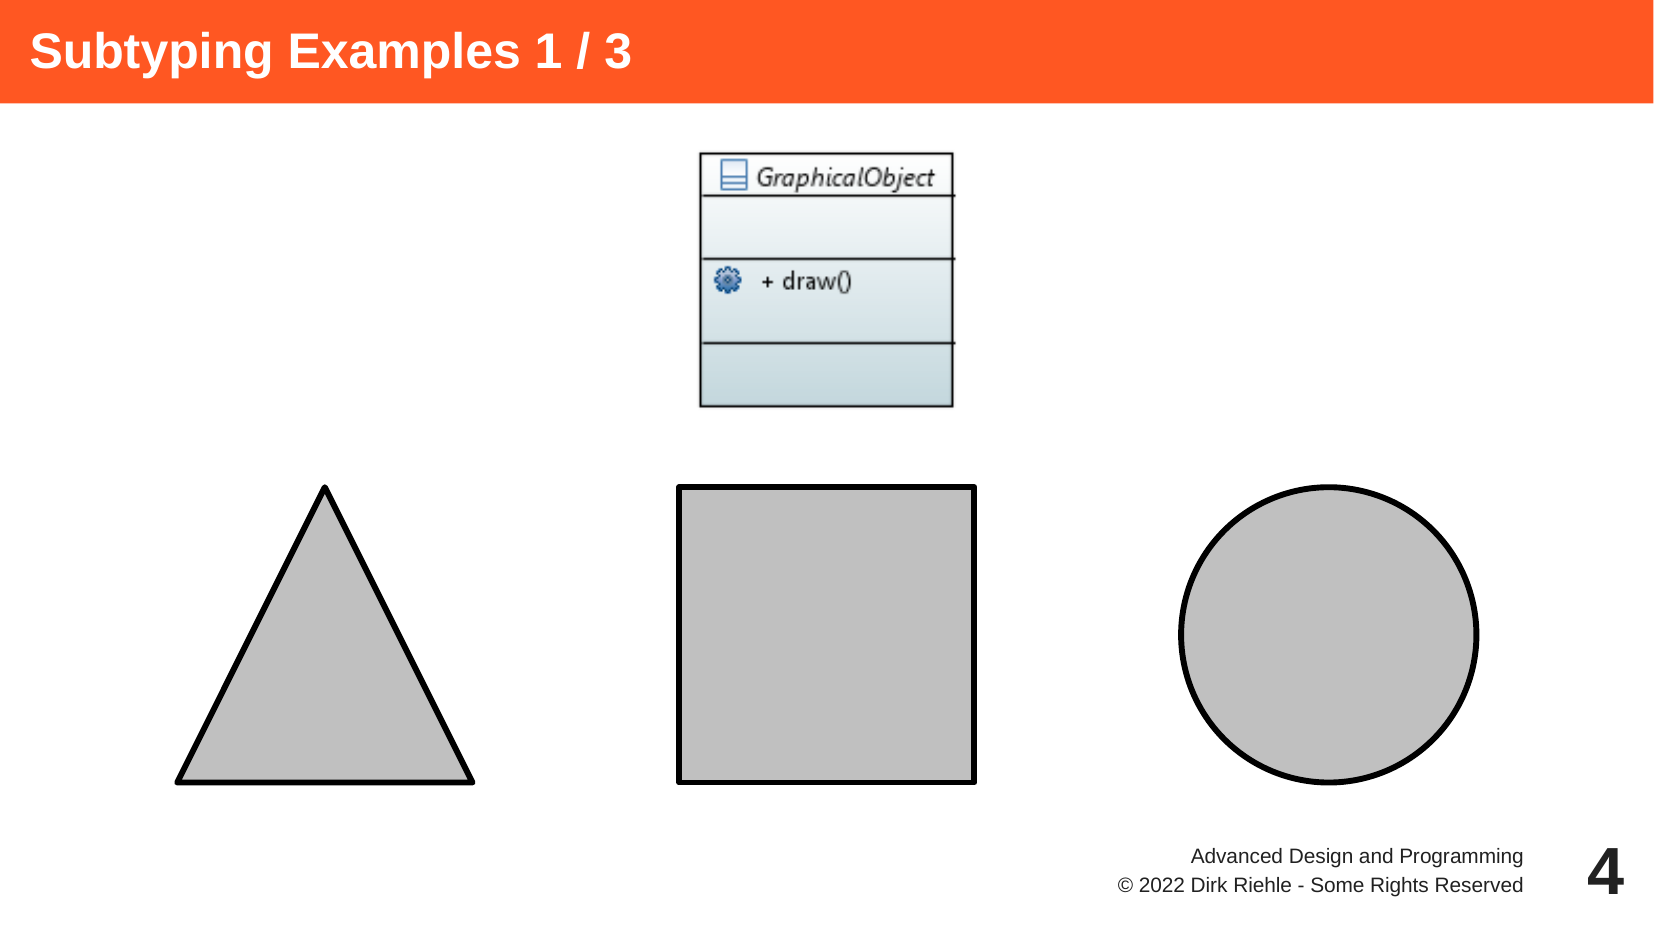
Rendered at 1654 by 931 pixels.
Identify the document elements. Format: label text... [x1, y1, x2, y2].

text_box [1181, 487, 1477, 783]
picture [679, 132, 975, 429]
title Subtyping Examples 1 / 3 [0, 0, 1654, 104]
text_box [177, 487, 473, 783]
text_box [679, 487, 975, 783]
